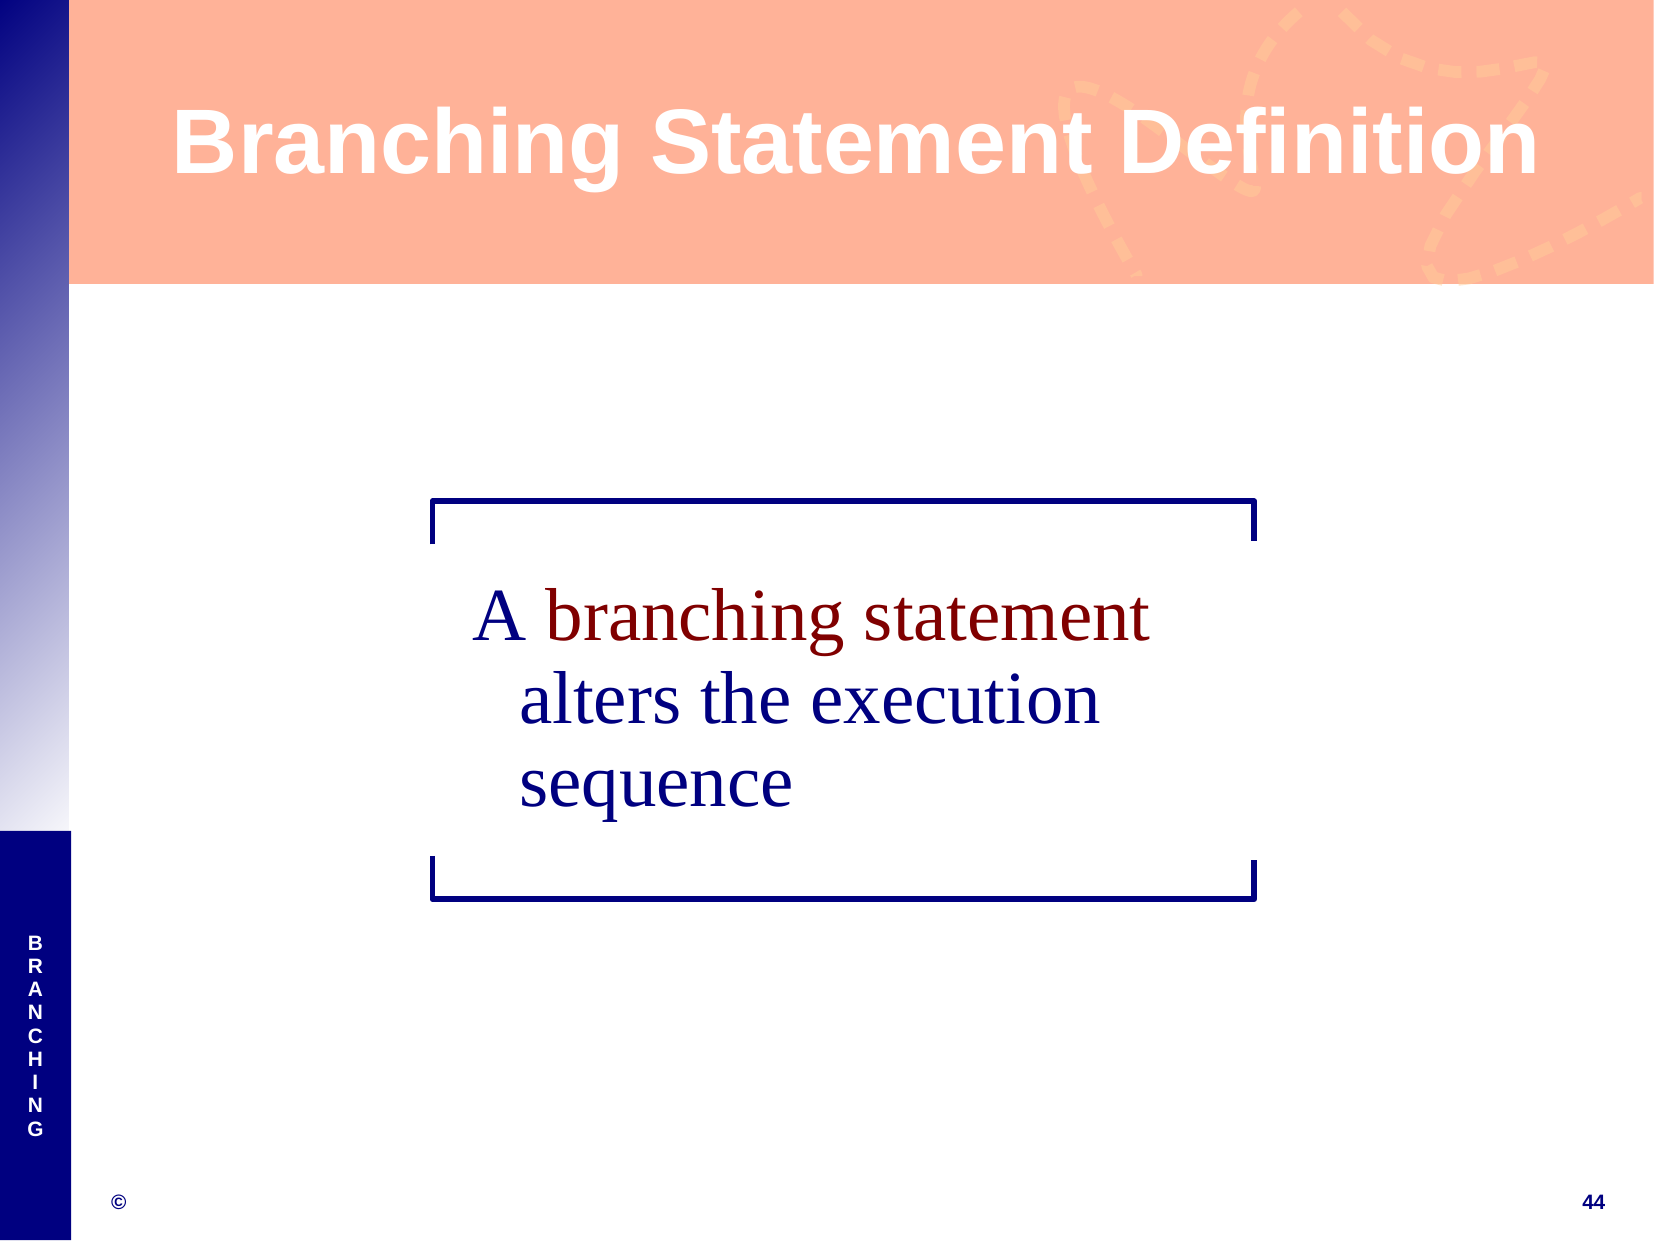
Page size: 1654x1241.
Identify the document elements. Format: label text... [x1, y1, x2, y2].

text_box A branching statement alters the execution sequence [447, 472, 1240, 925]
text_box B R A N C H I N G [0, 830, 71, 1241]
title Branching Statement Definition [97, 37, 1617, 246]
